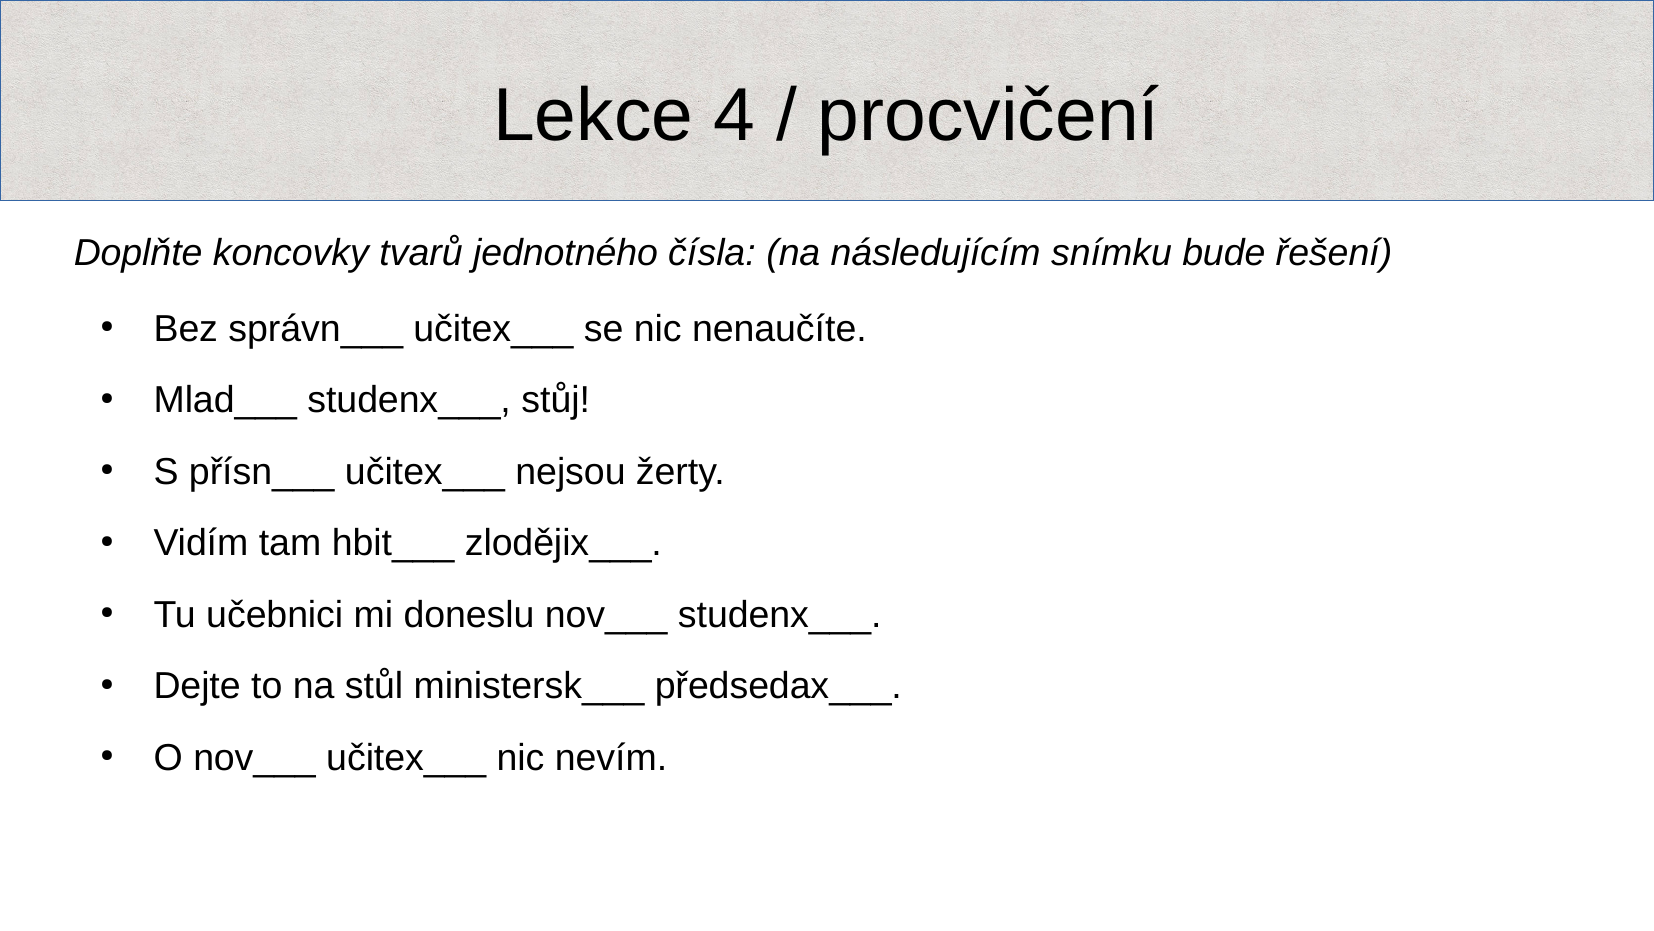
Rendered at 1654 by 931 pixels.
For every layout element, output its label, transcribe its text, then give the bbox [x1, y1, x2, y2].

text_box Doplňte koncovky tvarů jednotného čísla: (na následujícím snímku bude řešení) [59, 224, 1630, 282]
title Lekce 4 / procvičení [82, 37, 1571, 193]
list Bez správn___ učitex___ se nic nenaučíte. Mlad___ studenx___, stůj! S přísn___ učitex___ nejsou žerty. Vidím tam hbit___ zlodějix___. Tu učebnici mi doneslu nov___ studenx___. Dejte to na stůl ministersk___ předsedax___. O nov___ učitex___ nic nevím. [82, 307, 1571, 886]
picture [1, 1, 1653, 200]
